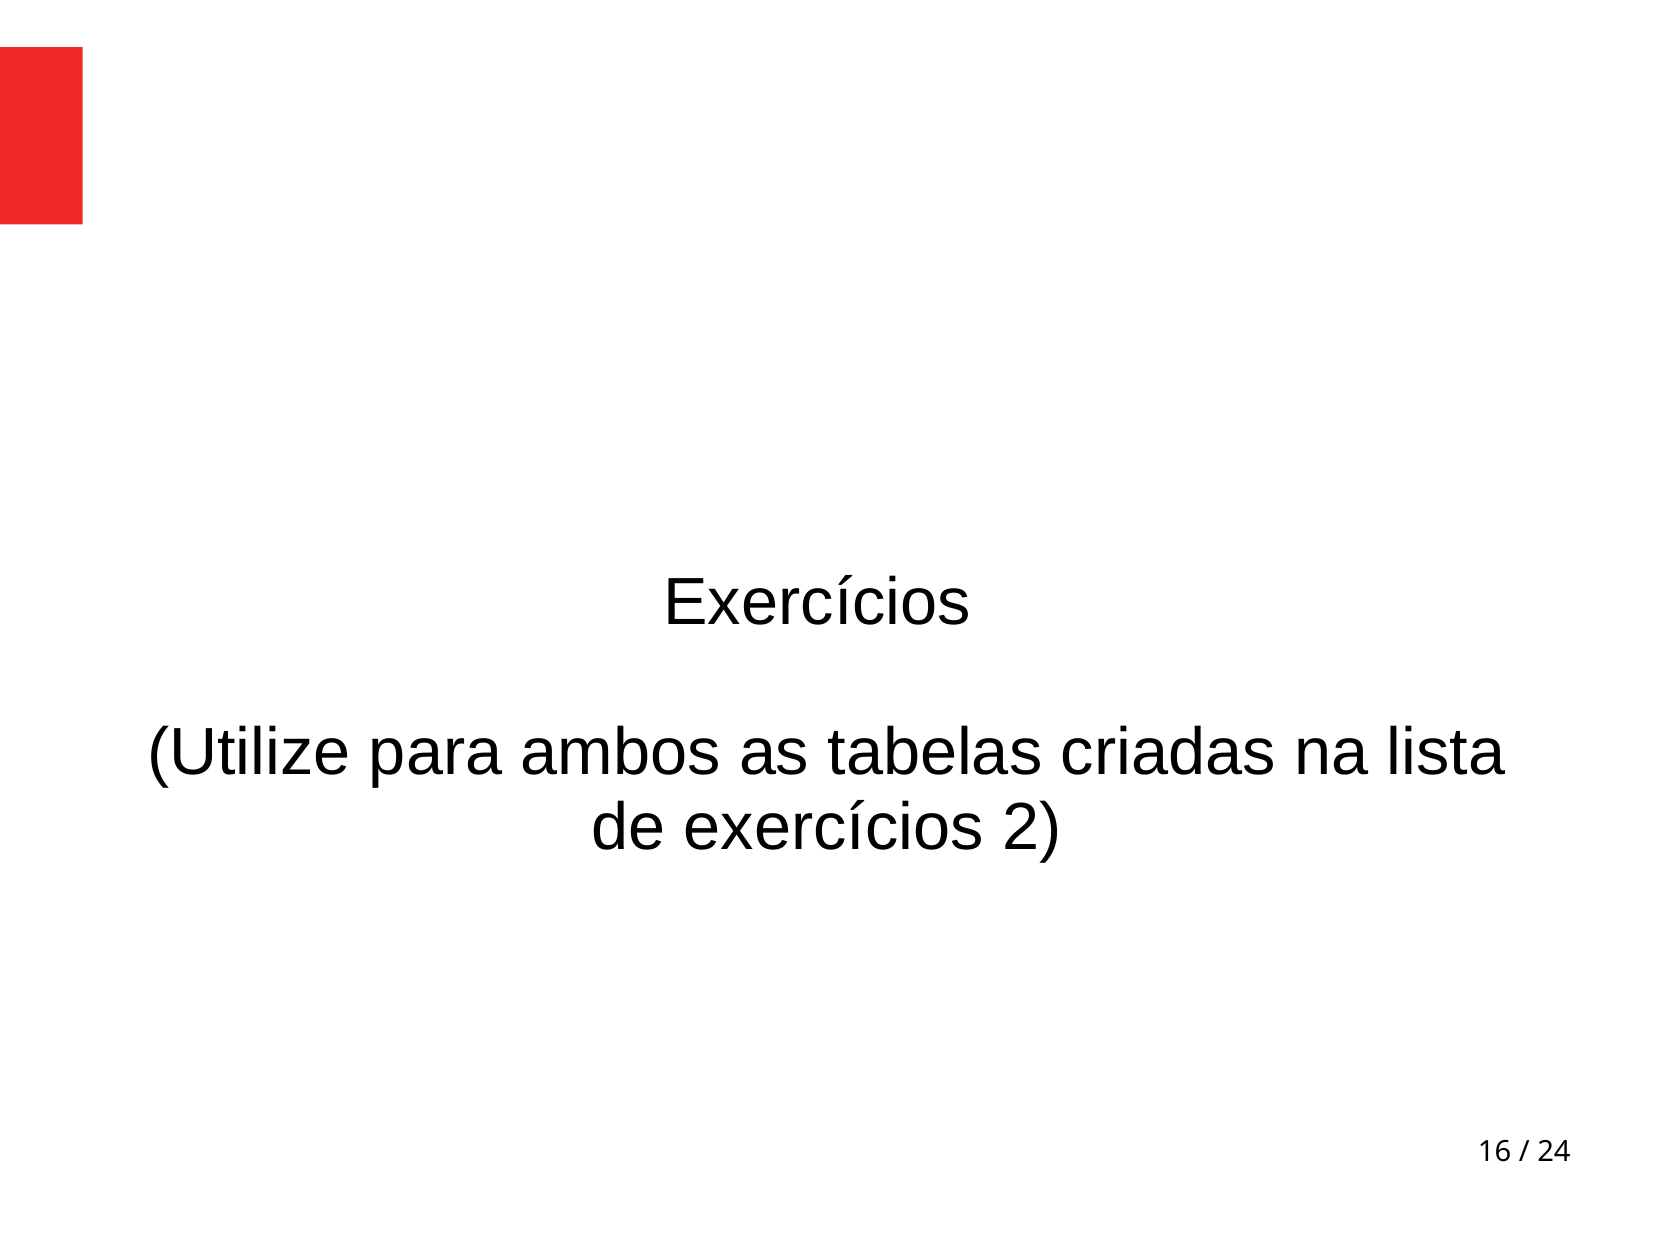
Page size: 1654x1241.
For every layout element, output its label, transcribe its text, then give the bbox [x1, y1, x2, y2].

subtitle Exercícios (Utilize para ambos as tabelas criadas na lista de exercícios 2) [118, 354, 1536, 1074]
